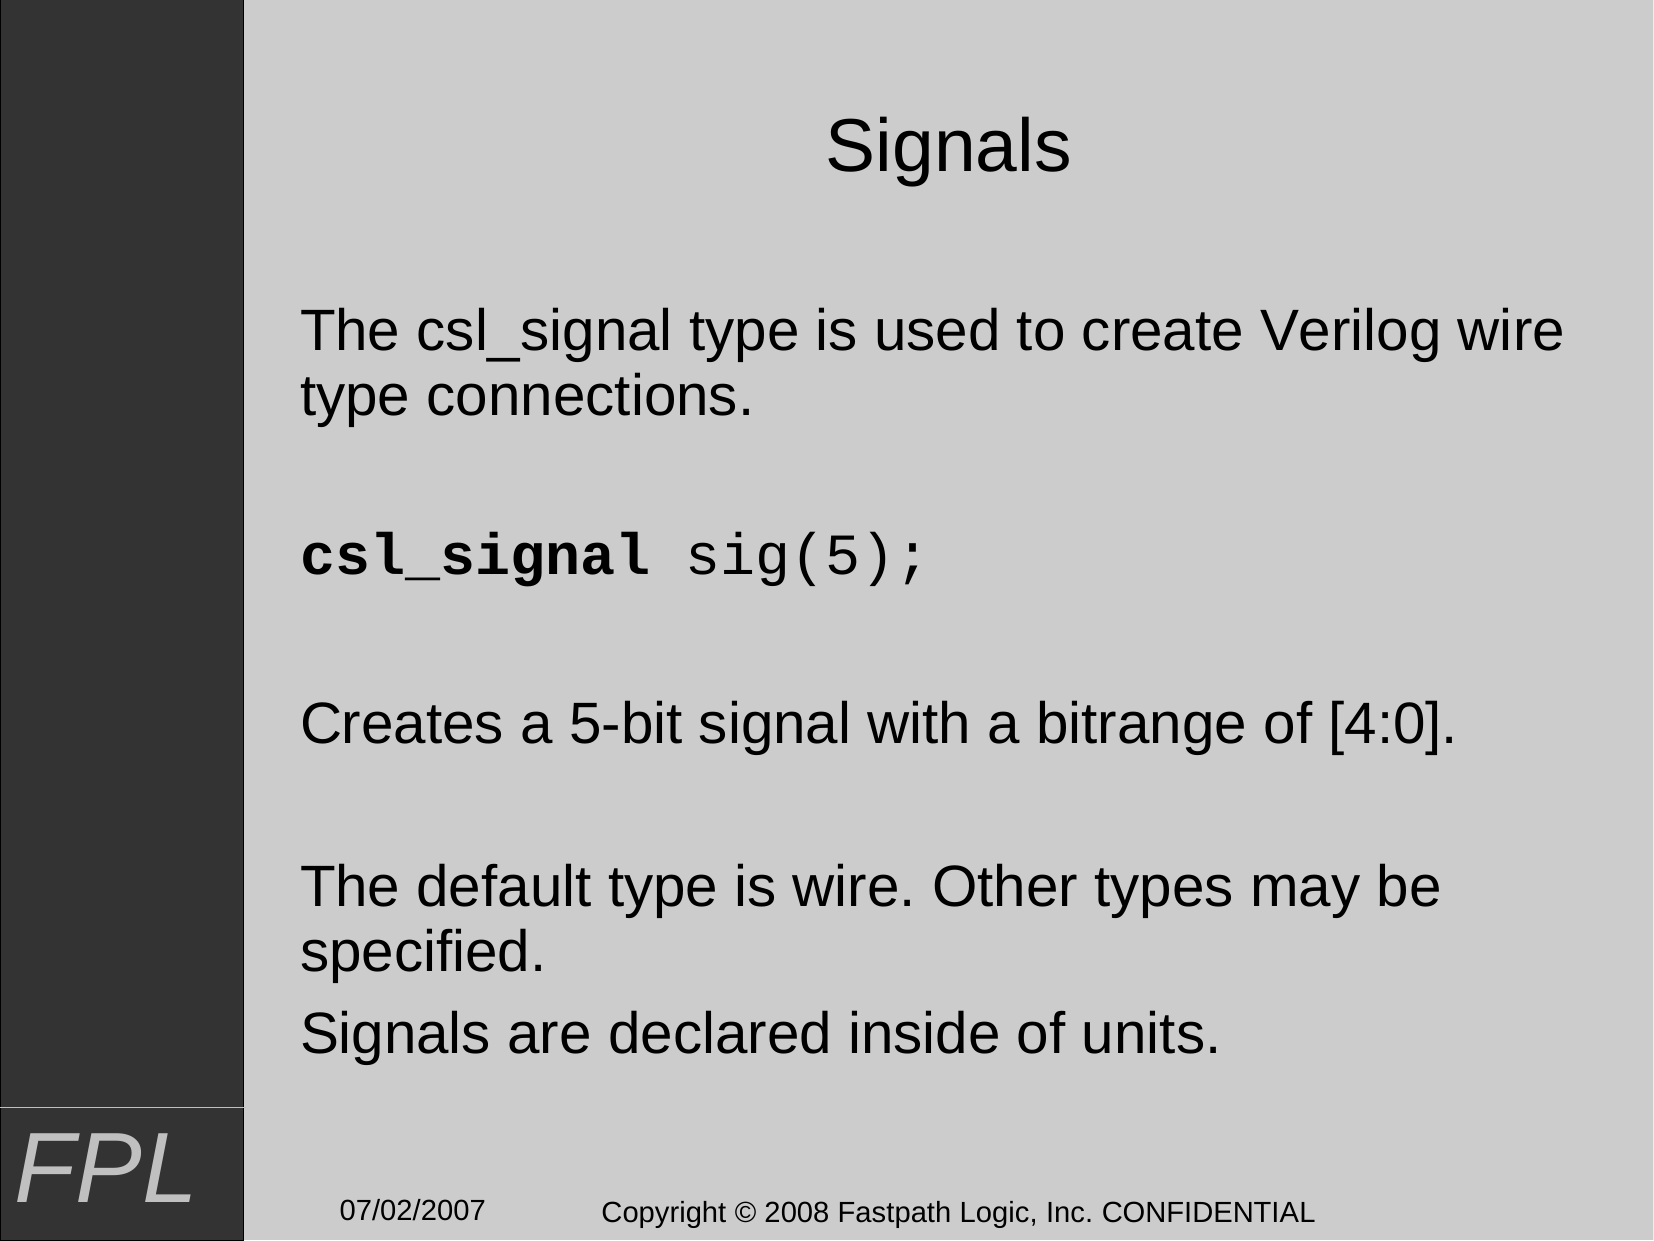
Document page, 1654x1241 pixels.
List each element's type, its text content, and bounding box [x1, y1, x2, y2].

title Signals [398, 37, 1501, 228]
subtitle The csl_signal type is used to create Verilog wire type connections. csl_signal sig(5); Creates a 5-bit signal with a bitrange of [4:0]. The default type is wire. Other types may be specified. Signals are declared inside of units. [300, 228, 1612, 1135]
